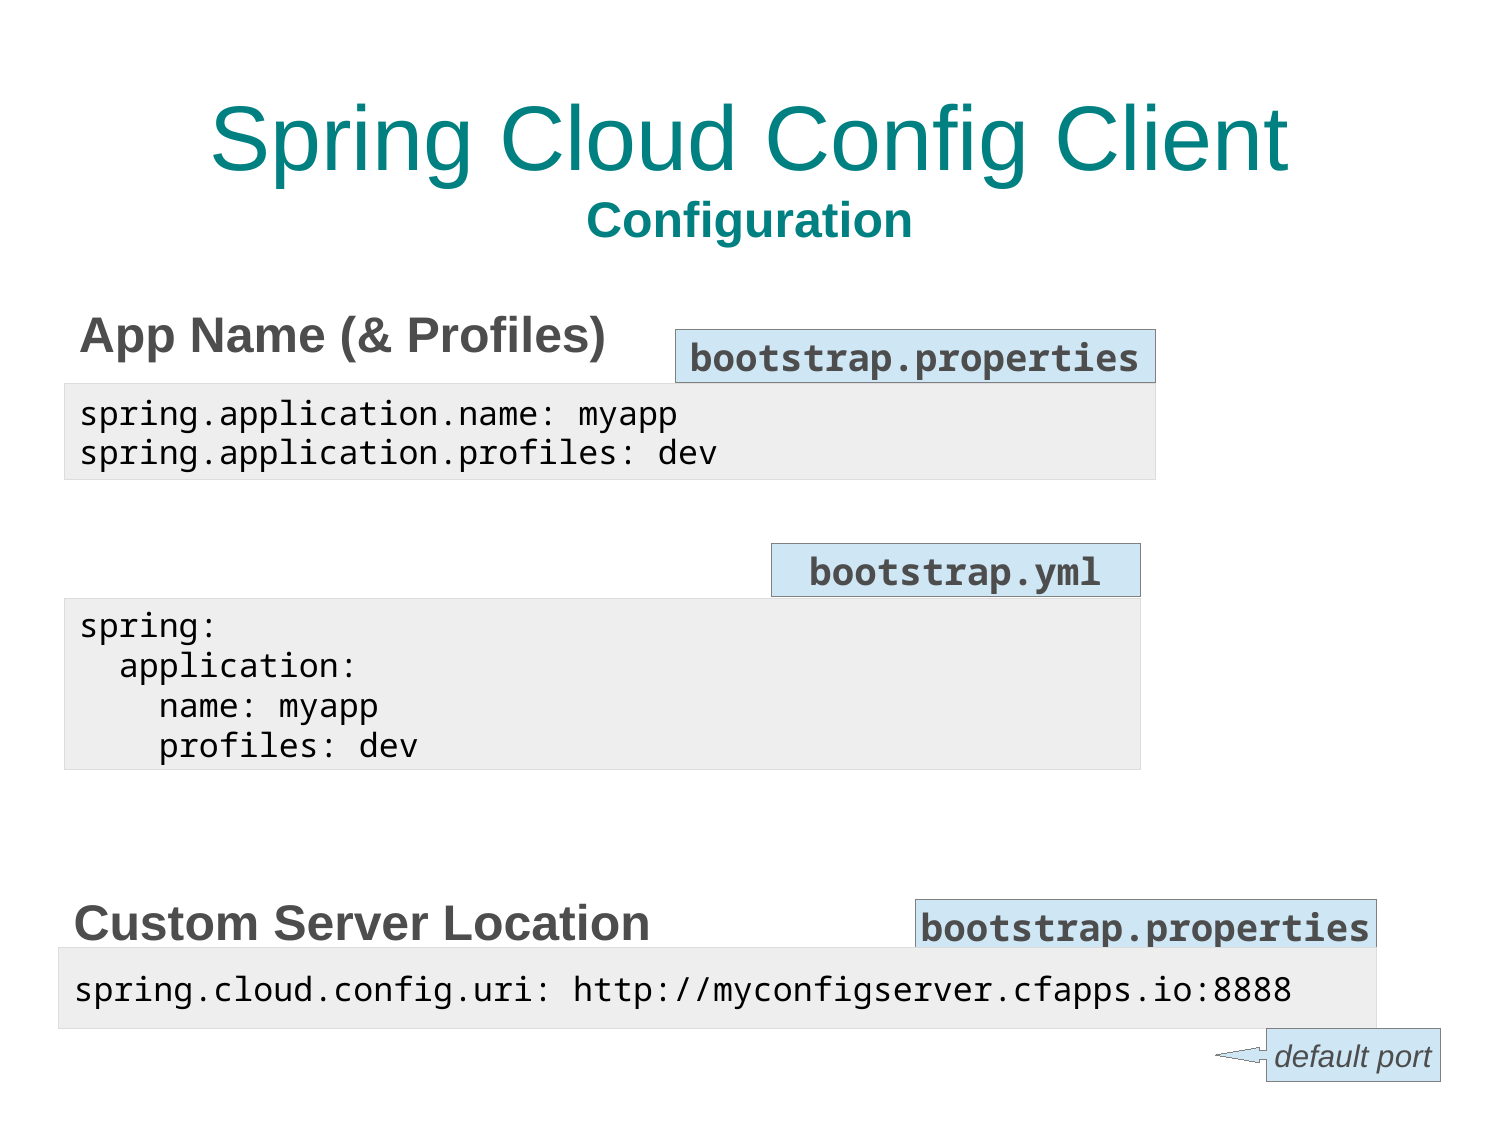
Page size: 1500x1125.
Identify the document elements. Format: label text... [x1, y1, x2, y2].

text_box spring.cloud.config.uri: http://myconfigserver.cfapps.io:8888 [58, 947, 1377, 1029]
text_box default port [1215, 1028, 1441, 1082]
text_box Custom Server Location [58, 882, 1029, 947]
text_box bootstrap.yml [771, 543, 1141, 597]
text_box spring.application.name: myapp spring.application.profiles: dev [64, 383, 1156, 480]
text_box spring: application: name: myapp profiles: dev [64, 598, 1141, 770]
text_box Configuration [0, 180, 1500, 255]
text_box App Name (& Profiles) [64, 294, 1034, 370]
text_box bootstrap.properties [915, 899, 1377, 947]
title Spring Cloud Config Client [75, 44, 1425, 180]
text_box bootstrap.properties [675, 329, 1156, 383]
